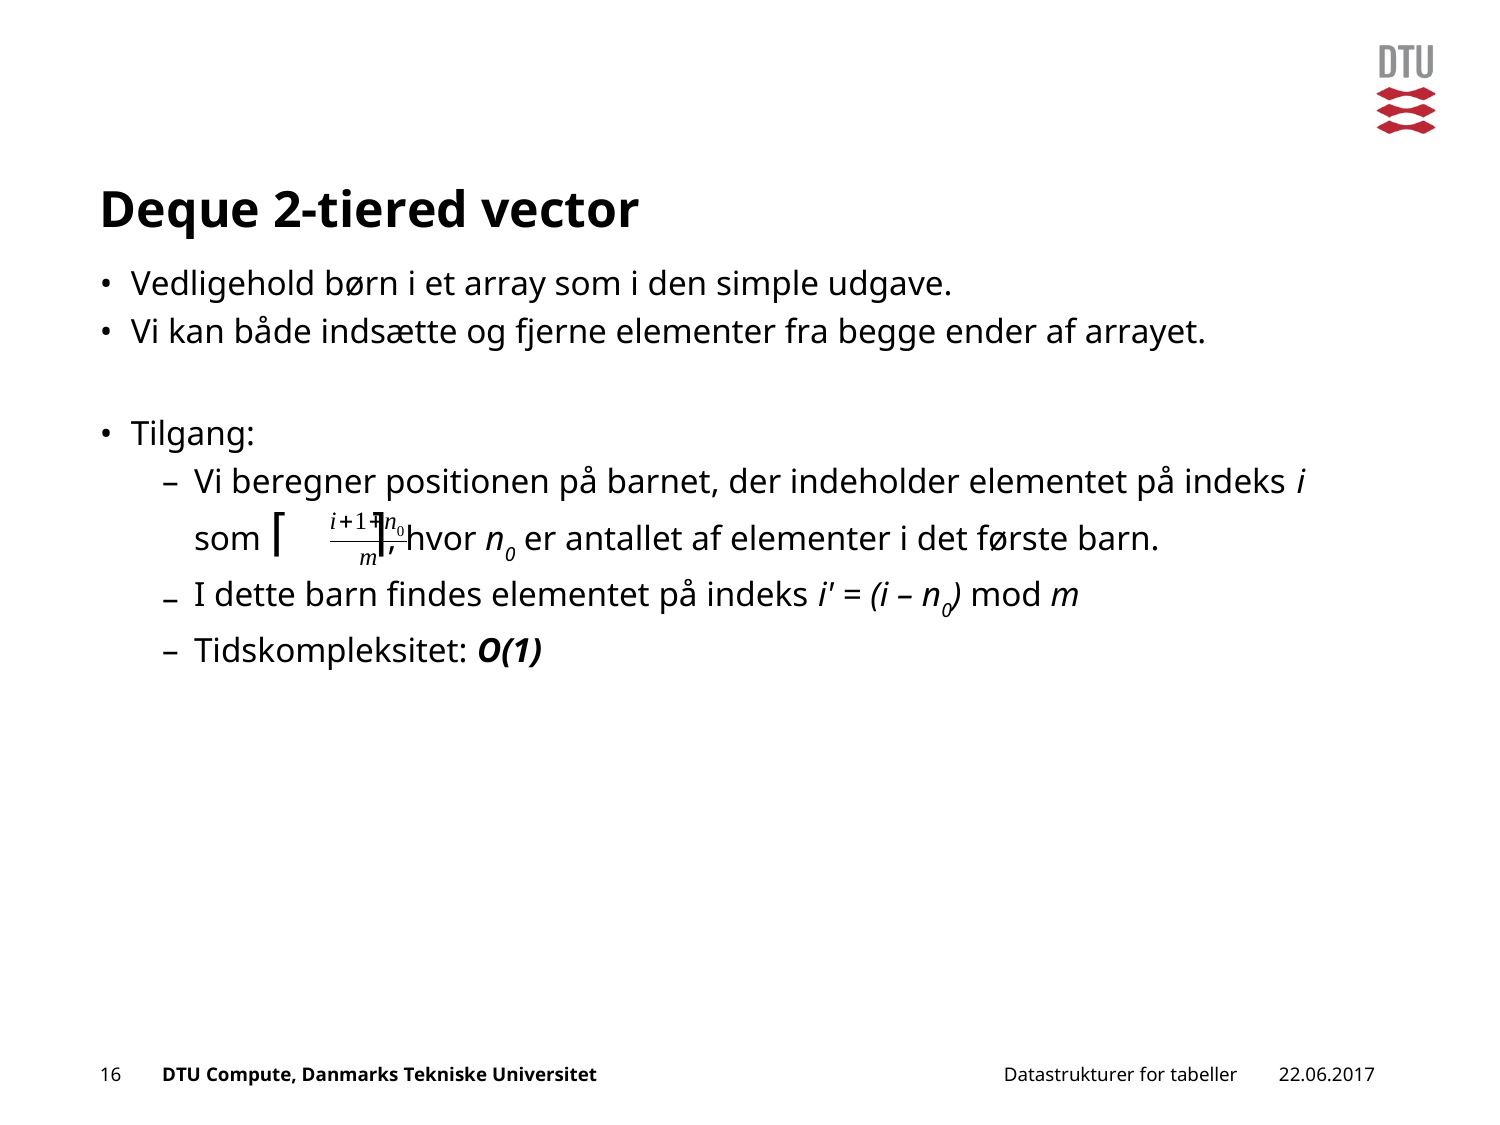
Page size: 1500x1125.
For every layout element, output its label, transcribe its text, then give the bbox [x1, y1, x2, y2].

chart [321, 507, 414, 571]
picture [1356, 45, 1436, 134]
list Vedligehold børn i et array som i den simple udgave. Vi kan både indsætte og fjerne elementer fra begge ender af arrayet. Tilgang: Vi beregner positionen på barnet, der indeholder elementet på indeks i som ⌈ ⌉, hvor n0 er antallet af elementer i det første barn. I dette barn findes elementet på indeks i' = (i – n0) mod m Tidskompleksitet: O(1) [99, 262, 1375, 1012]
title Deque 2-tiered vector [99, 49, 1375, 238]
